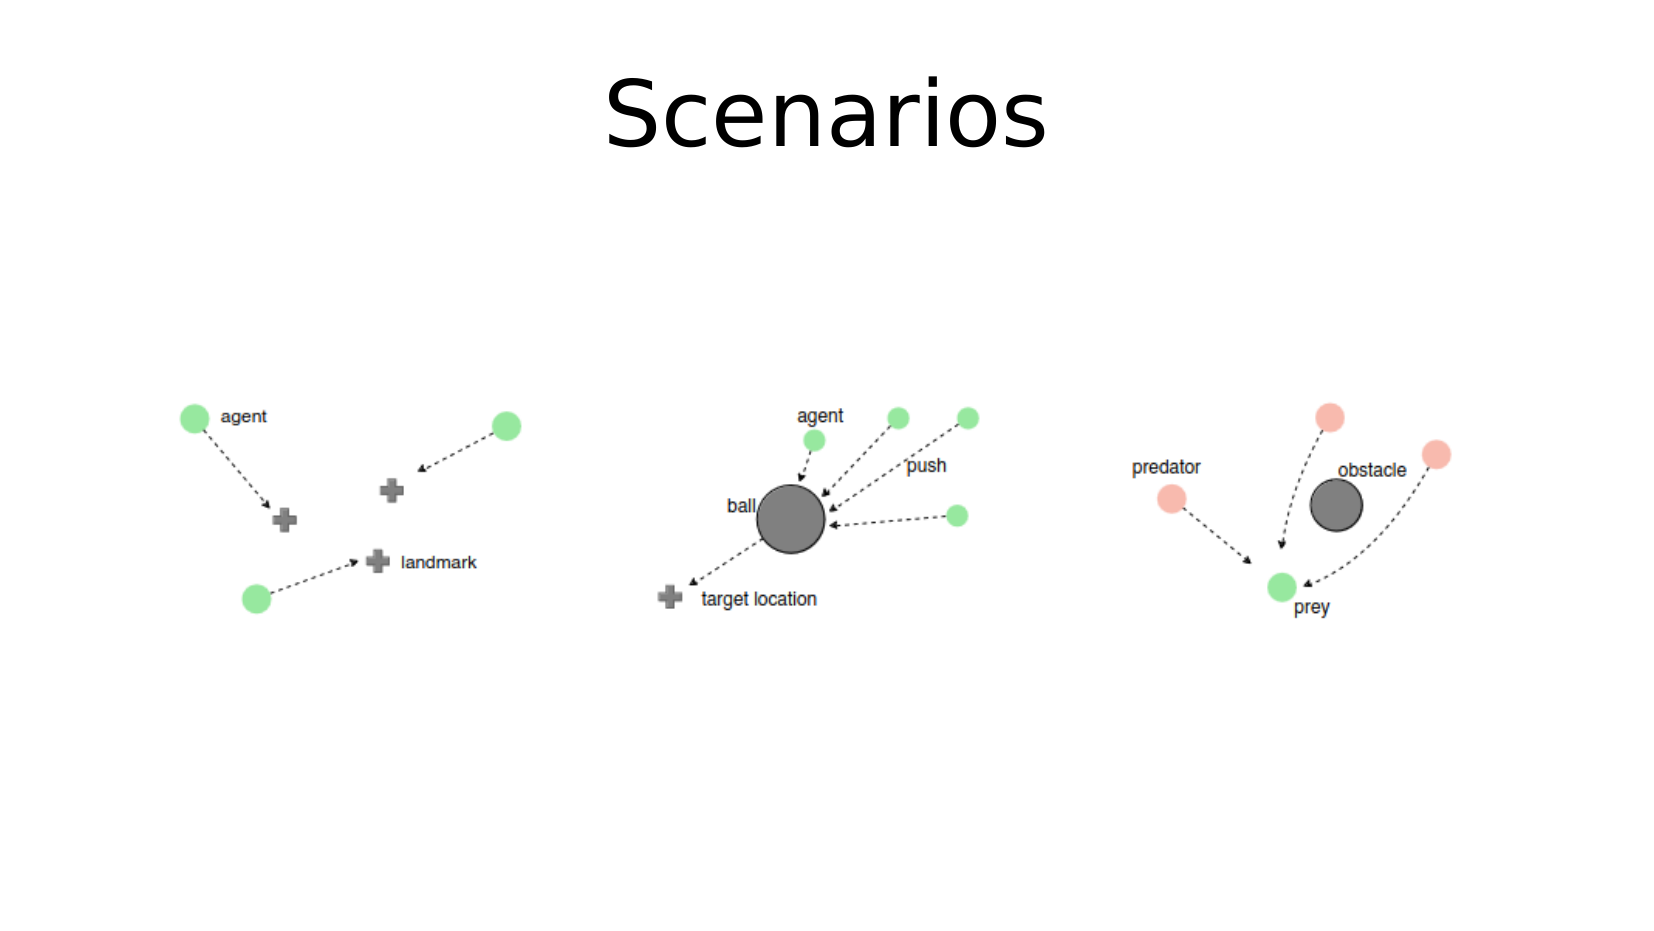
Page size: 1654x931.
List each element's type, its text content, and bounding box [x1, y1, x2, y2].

picture [82, 334, 1571, 640]
title Scenarios [82, 37, 1571, 193]
